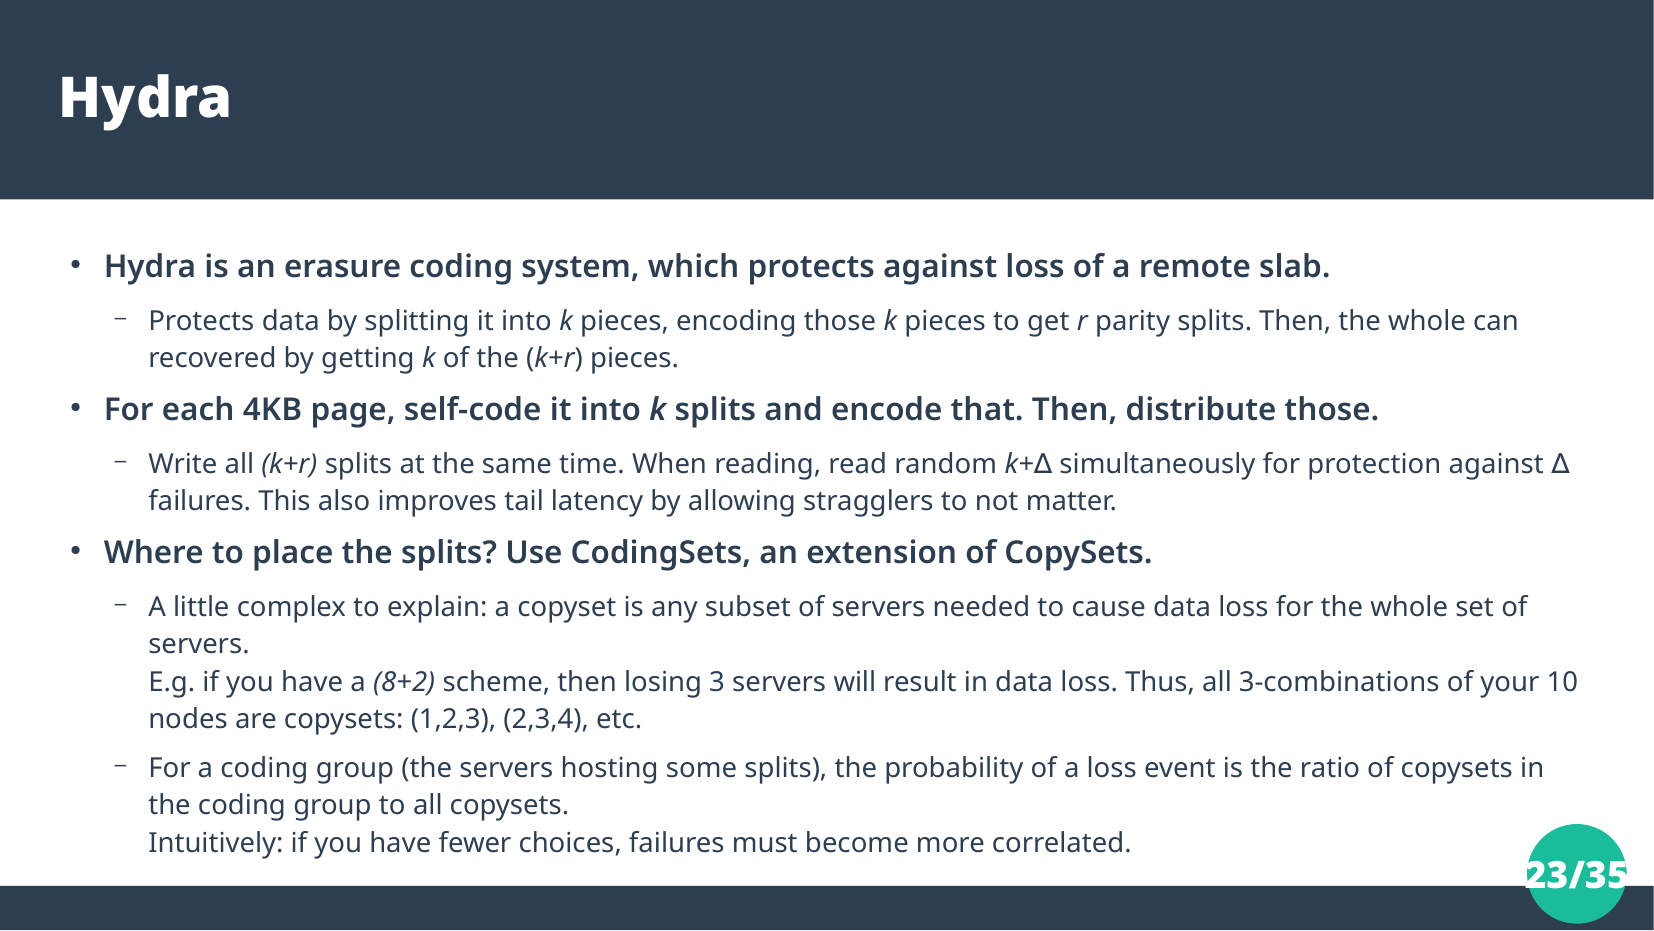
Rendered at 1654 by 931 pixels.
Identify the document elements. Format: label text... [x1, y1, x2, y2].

title Hydra [59, 37, 1595, 155]
list Hydra is an erasure coding system, which protects against loss of a remote slab. Protects data by splitting it into k pieces, encoding those k pieces to get r parity splits. Then, the whole can recovered by getting k of the (k+r) pieces. For each 4KB page, self-code it into k splits and encode that. Then, distribute those. Write all (k+r) splits at the same time. When reading, read random k+∆ simultaneously for protection against ∆ failures. This also improves tail latency by allowing stragglers to not matter. Where to place the splits? Use CodingSets, an extension of CopySets. A little complex to explain: a copyset is any subset of servers needed to cause data loss for the whole set of servers. E.g. if you have a (8+2) scheme, then losing 3 servers will result in data loss. Thus, all 3-combinations of your 10 nodes are copysets: (1,2,3), (2,3,4), etc. For a coding group (the servers hosting some splits), the probability of a loss event is the ratio of copysets in the coding group to all copysets. Intuitively: if you have fewer choices, failures must become more correlated. [59, 243, 1595, 864]
